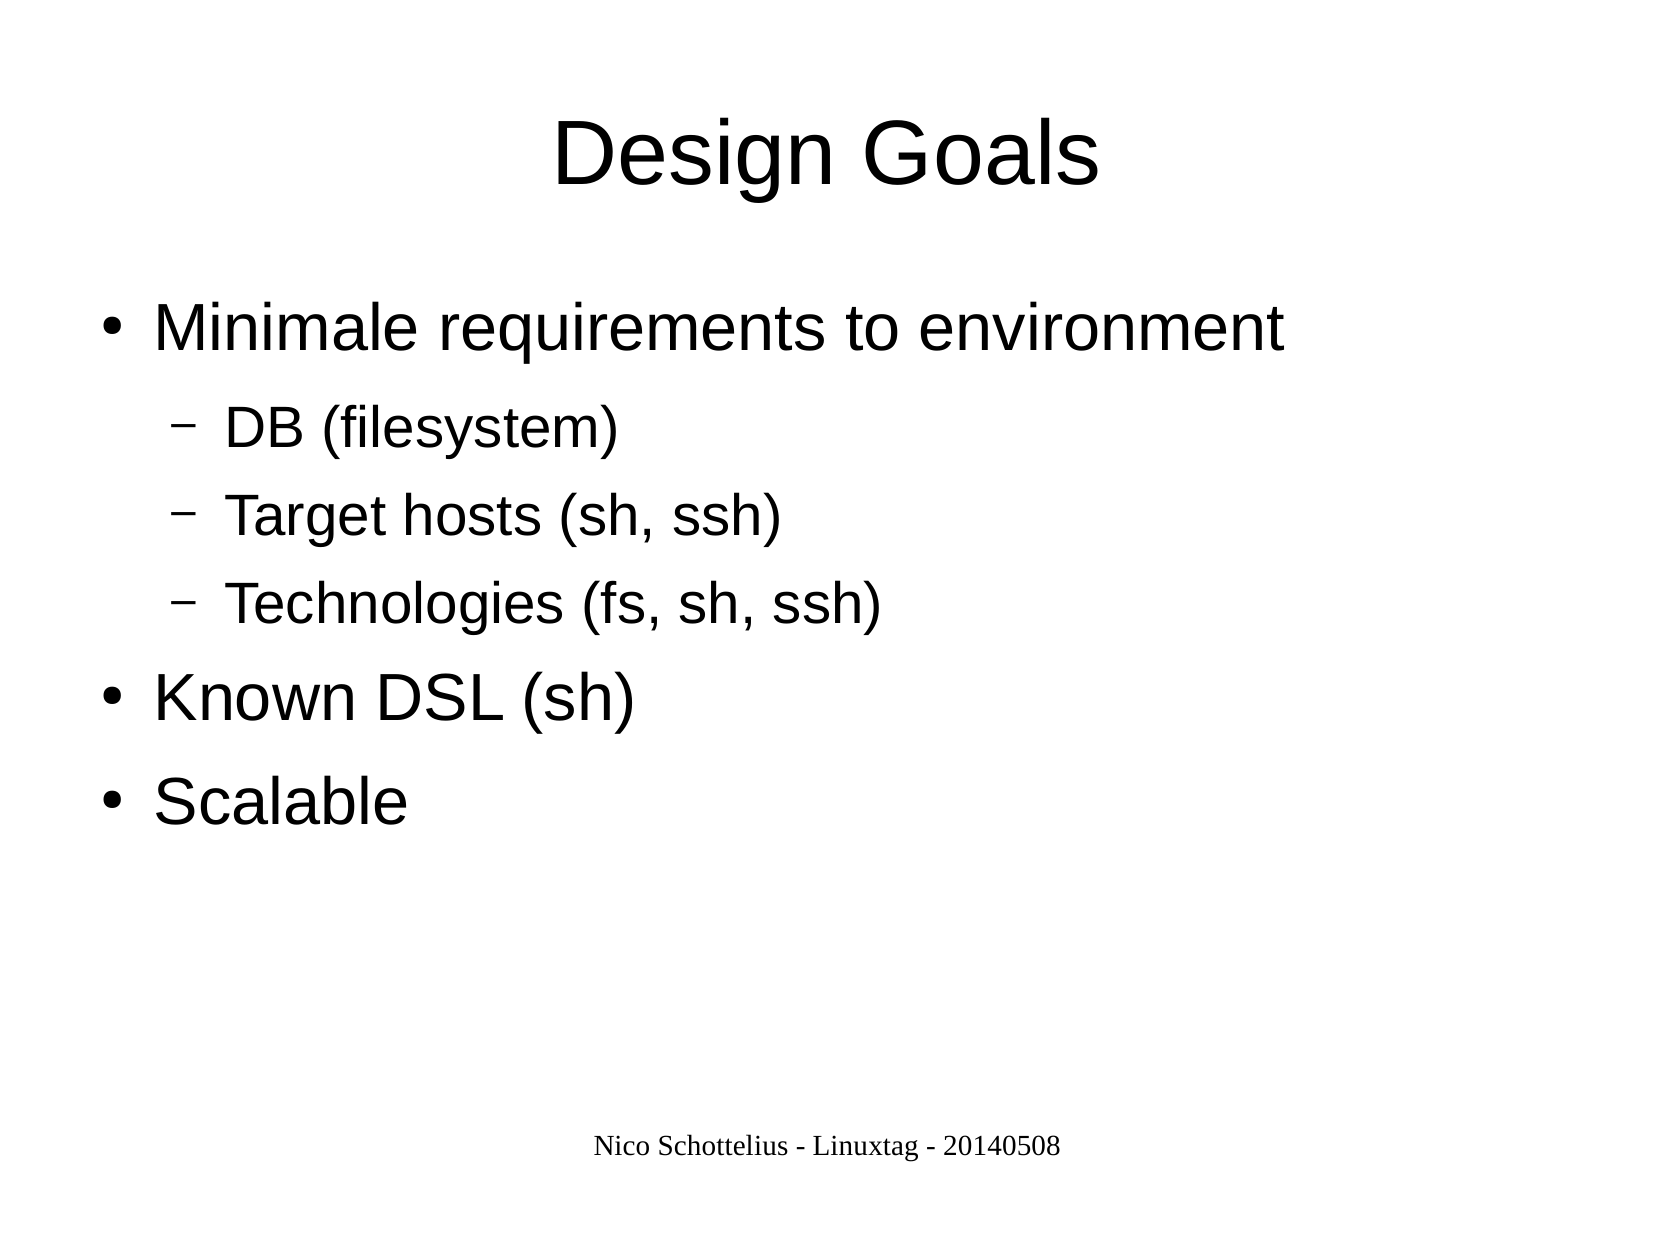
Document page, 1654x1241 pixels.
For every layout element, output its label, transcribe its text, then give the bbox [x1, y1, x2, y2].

title Design Goals [82, 49, 1571, 257]
list Minimale requirements to environment DB (filesystem) Target hosts (sh, ssh) Technologies (fs, sh, ssh) Known DSL (sh) Scalable [82, 290, 1538, 1010]
